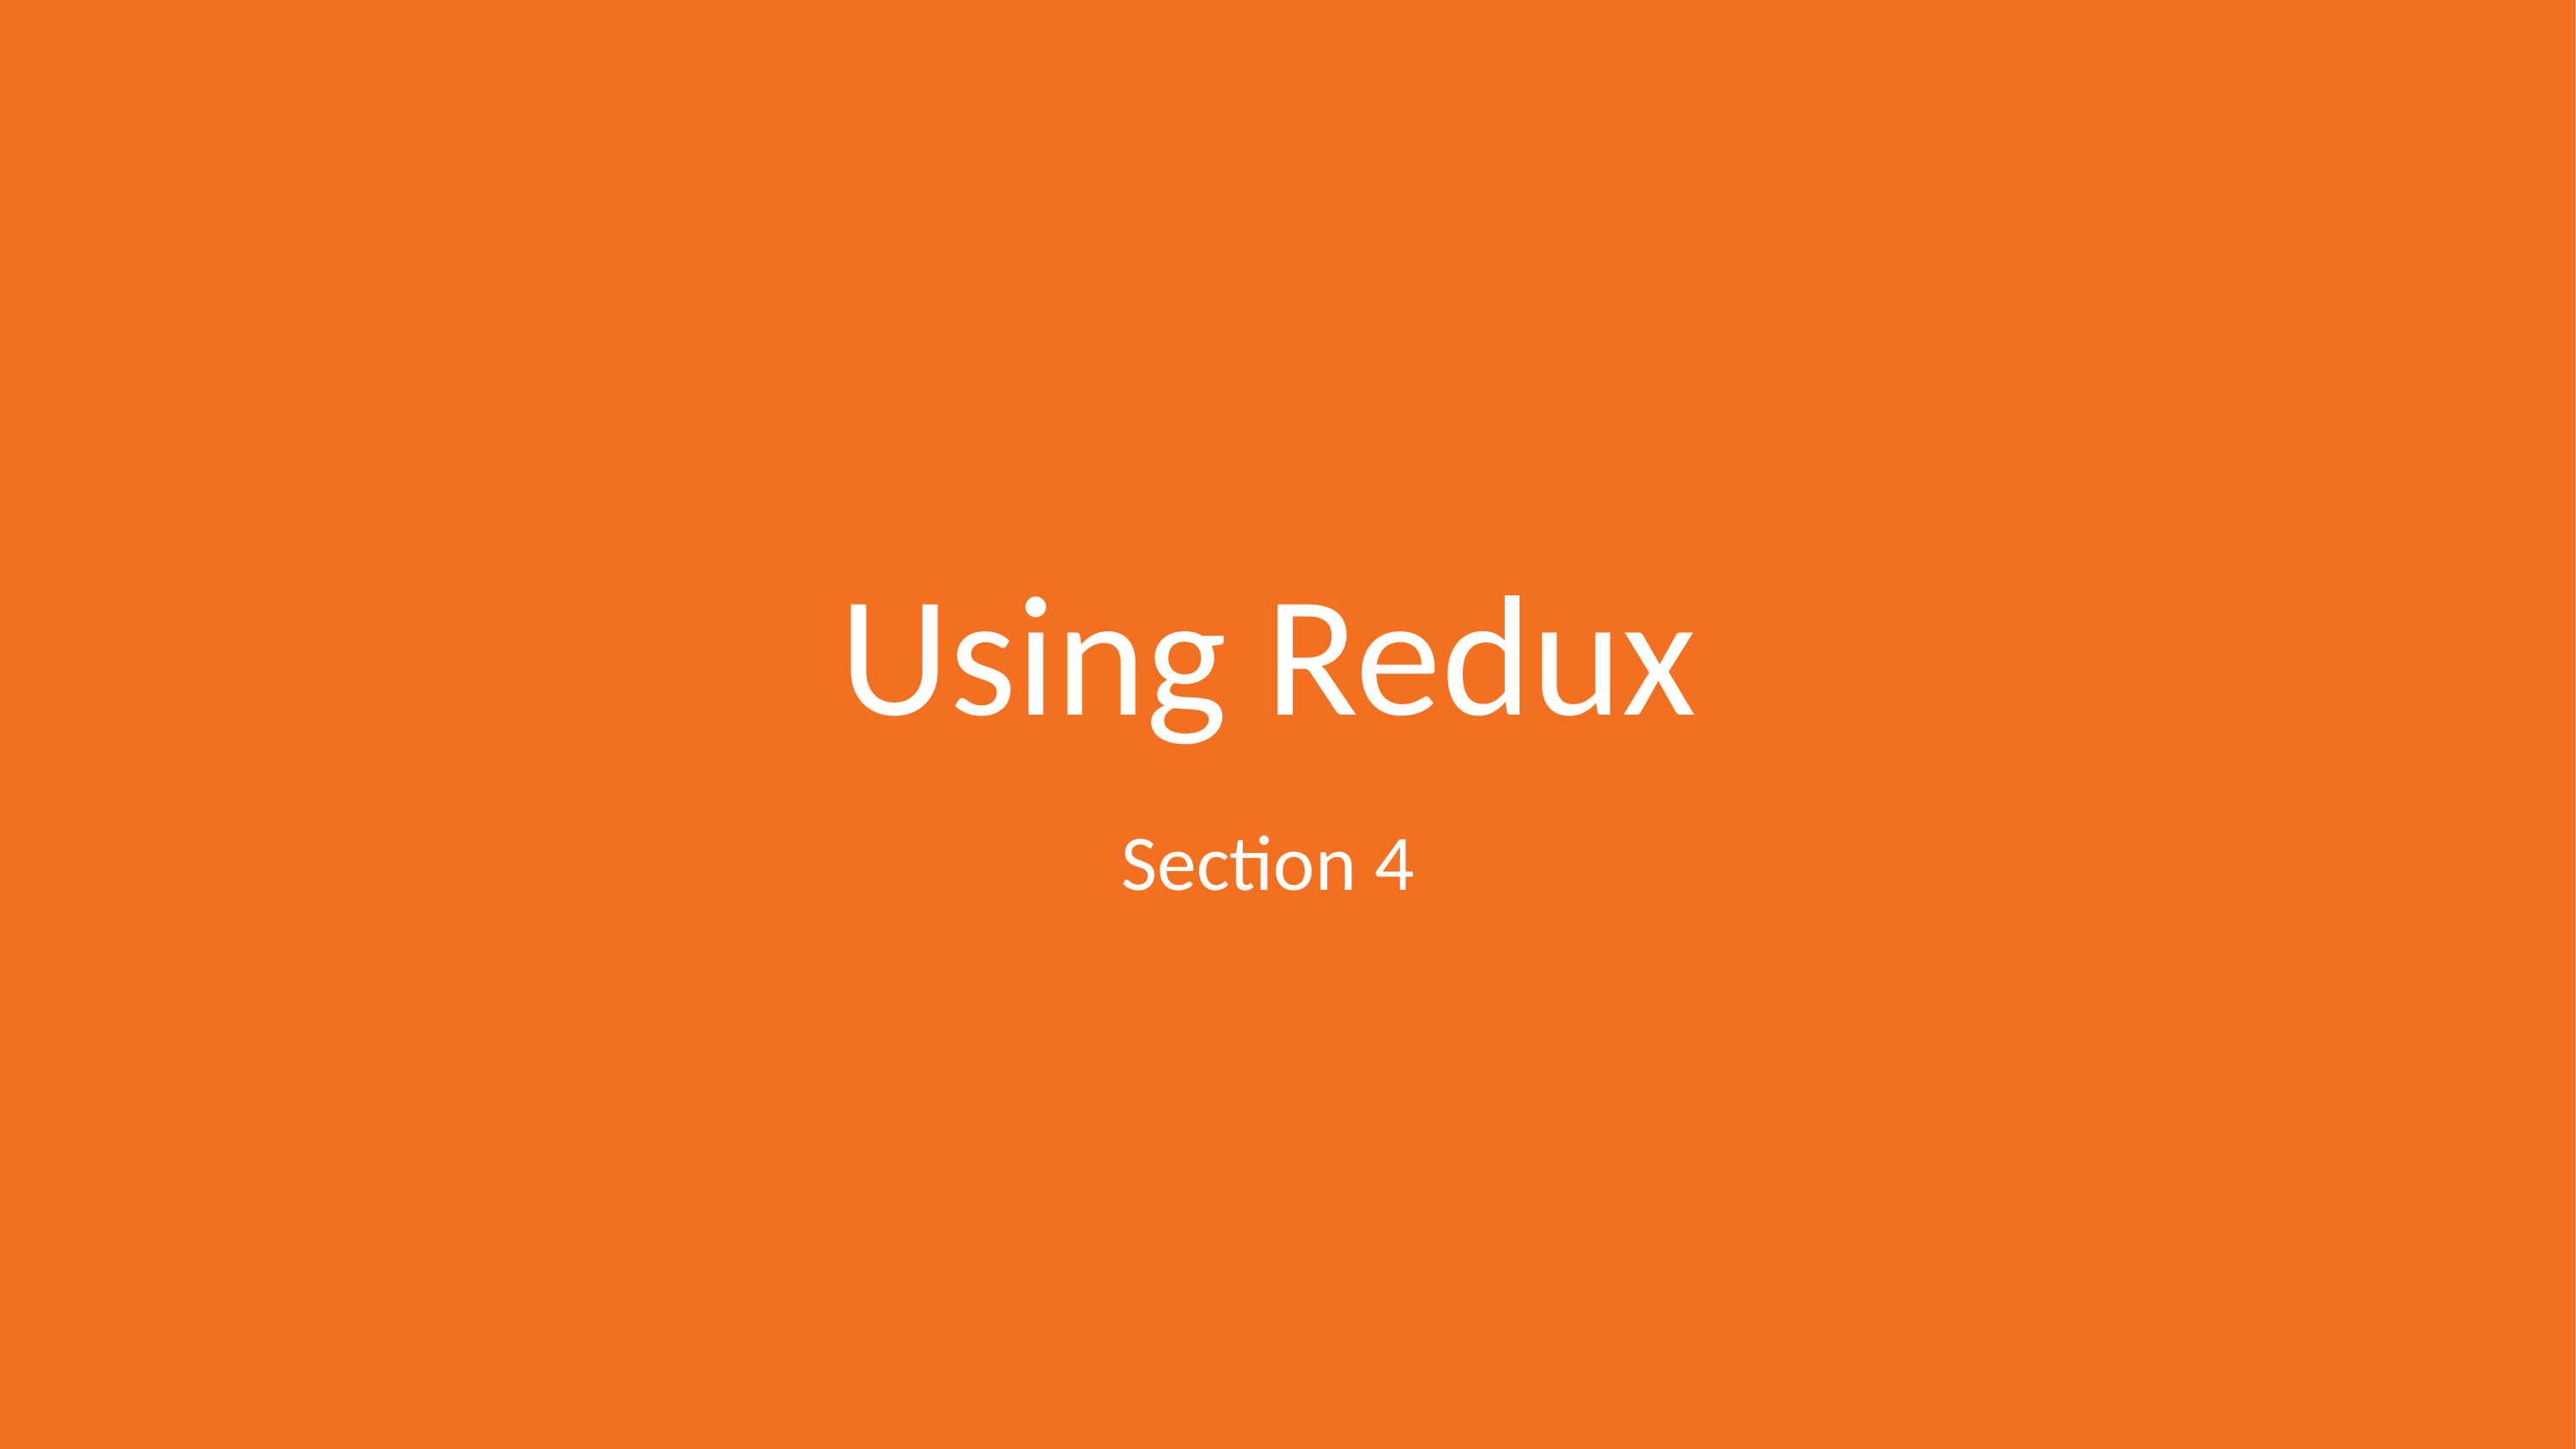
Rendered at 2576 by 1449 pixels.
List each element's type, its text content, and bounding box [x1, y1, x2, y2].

subtitle Section 4 [110, 785, 2427, 908]
title Using Redux [110, 512, 2427, 776]
